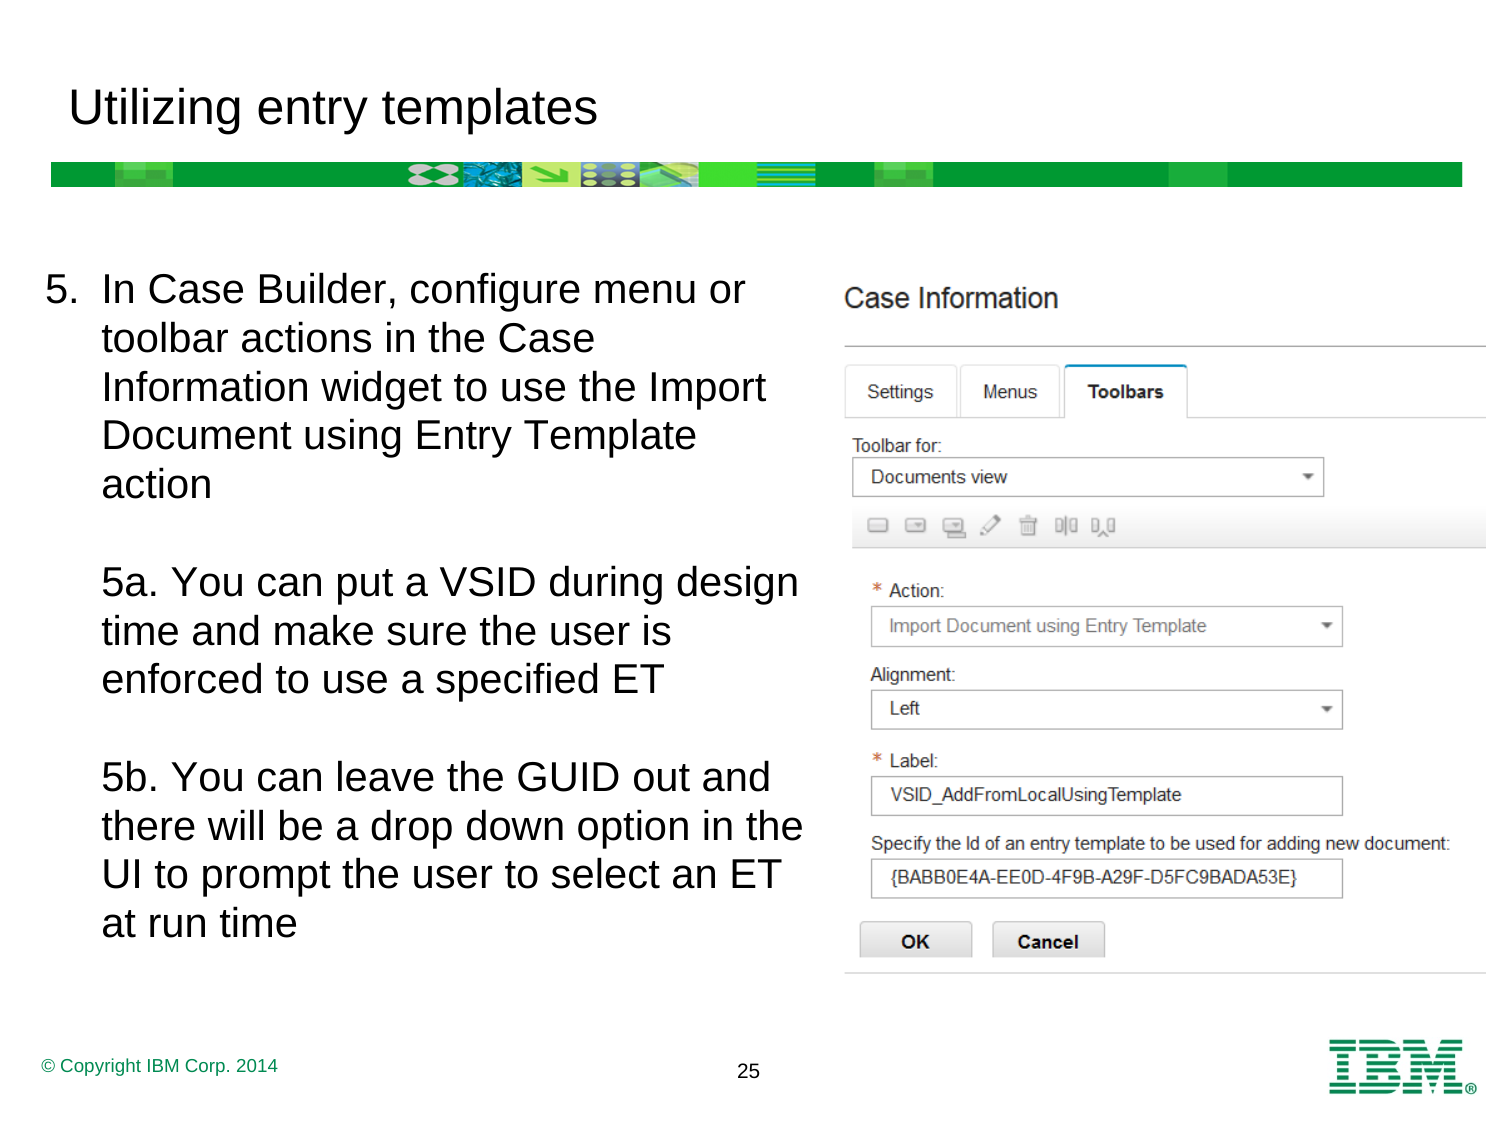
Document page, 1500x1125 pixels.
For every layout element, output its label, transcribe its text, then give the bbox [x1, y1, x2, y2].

picture [1327, 1037, 1479, 1096]
title Utilizing entry templates [53, 69, 1239, 144]
picture [50, 161, 1463, 189]
picture [831, 277, 1486, 976]
list In Case Builder, configure menu or toolbar actions in the Case Information widget to use the Import Document using Entry Template action 5a. You can put a VSID during design time and make sure the user is enforced to use a specified ET 5b. You can leave the GUID out and there will be a drop down option in the UI to prompt the user to select an ET at run time [30, 256, 826, 1051]
